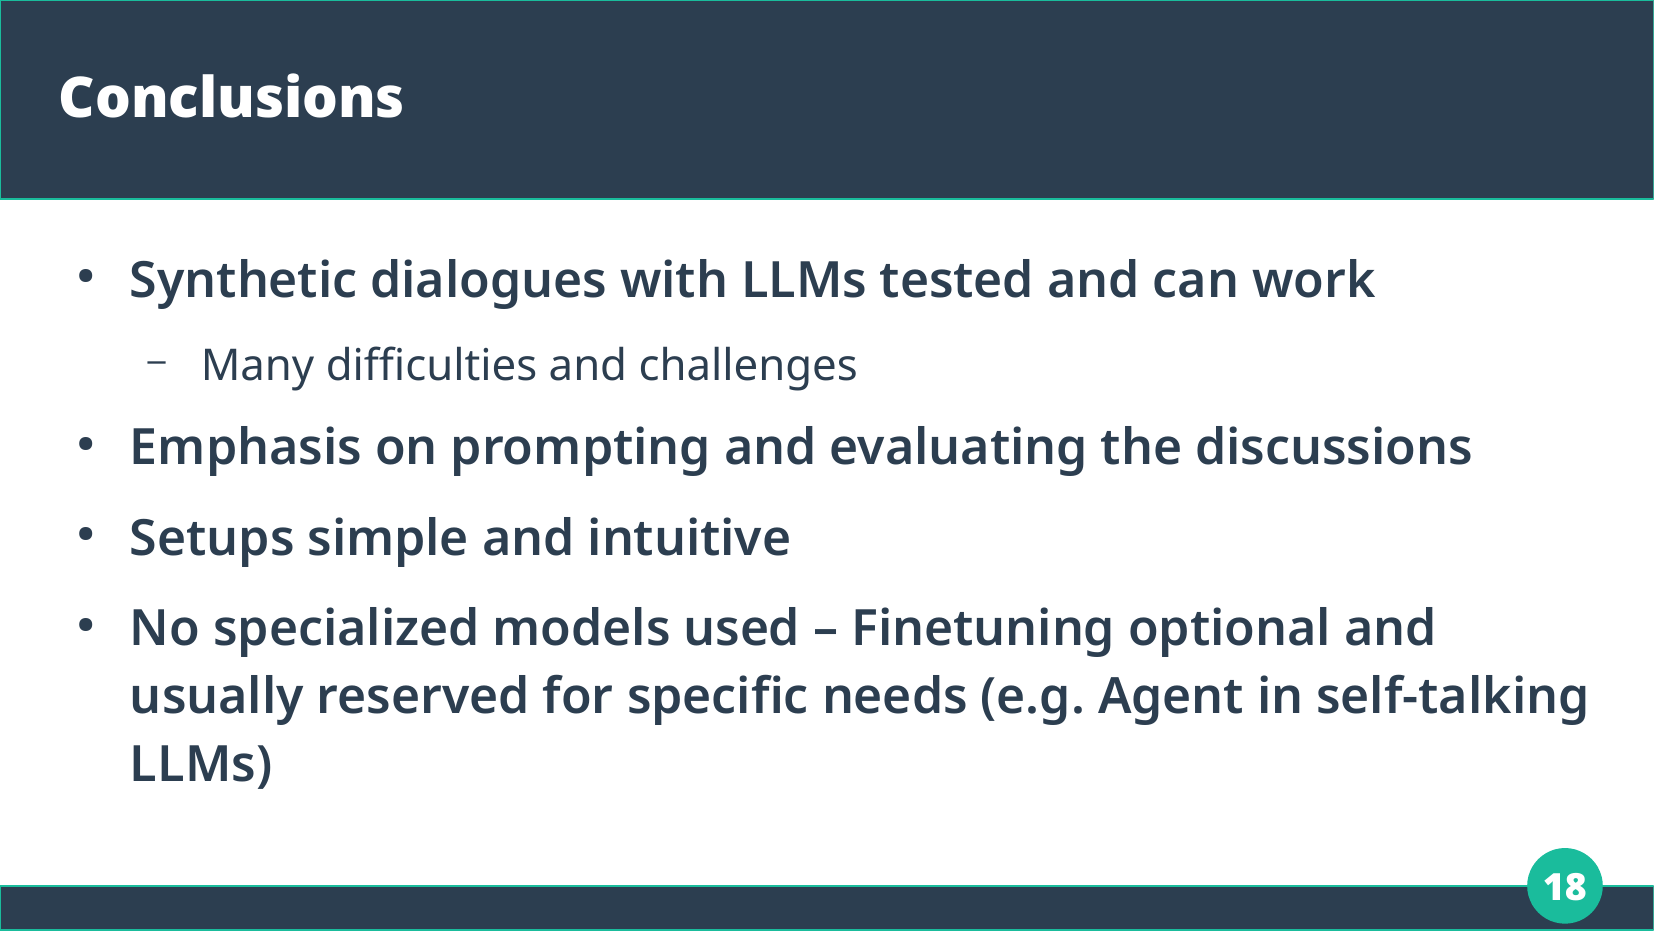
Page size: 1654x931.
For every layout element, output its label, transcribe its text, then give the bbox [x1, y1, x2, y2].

title Conclusions [59, 37, 1595, 155]
list Synthetic dialogues with LLMs tested and can work Many difficulties and challenges Emphasis on prompting and evaluating the discussions Setups simple and intuitive No specialized models used – Finetuning optional and usually reserved for specific needs (e.g. Agent in self-talking LLMs) [59, 243, 1595, 864]
